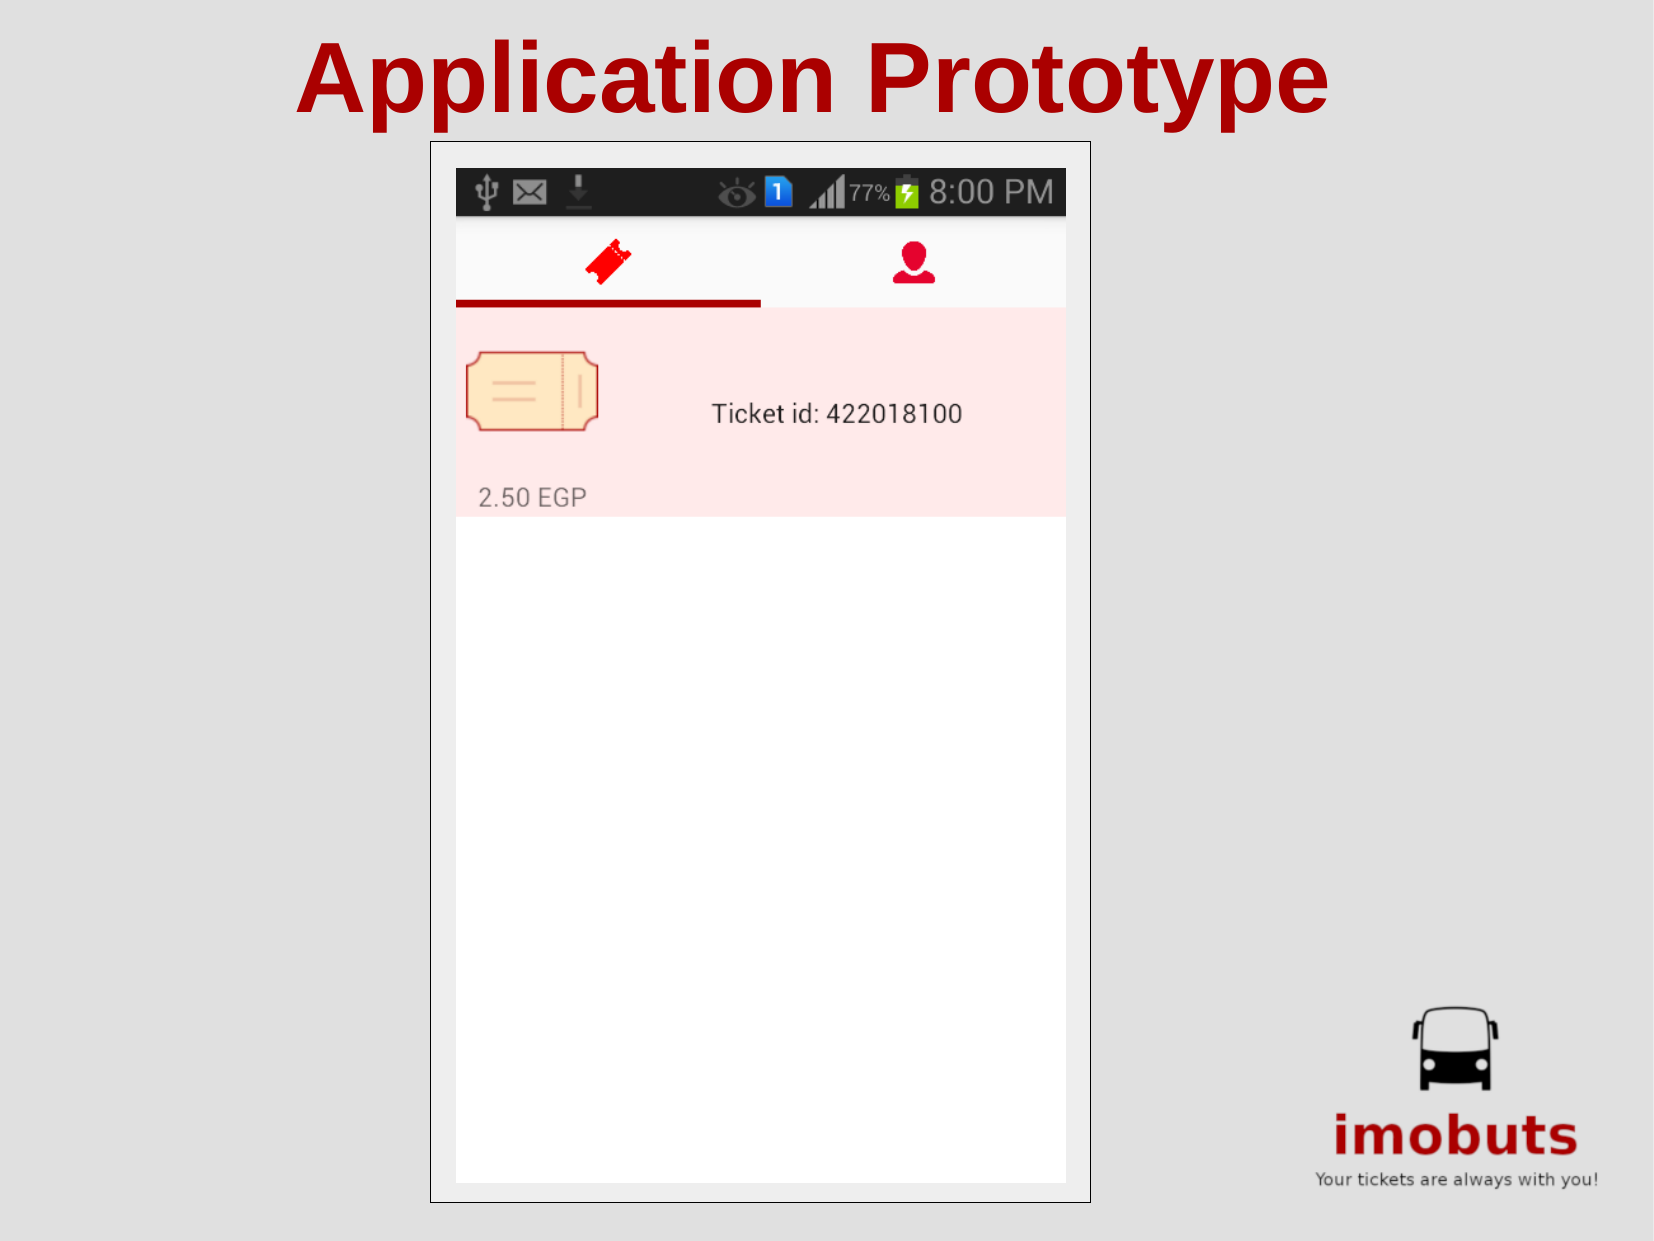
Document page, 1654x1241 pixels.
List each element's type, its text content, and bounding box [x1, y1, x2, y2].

text_box Application Prototype [140, 14, 1514, 142]
picture [0, 0, 1654, 1241]
text_box [430, 141, 1091, 1203]
